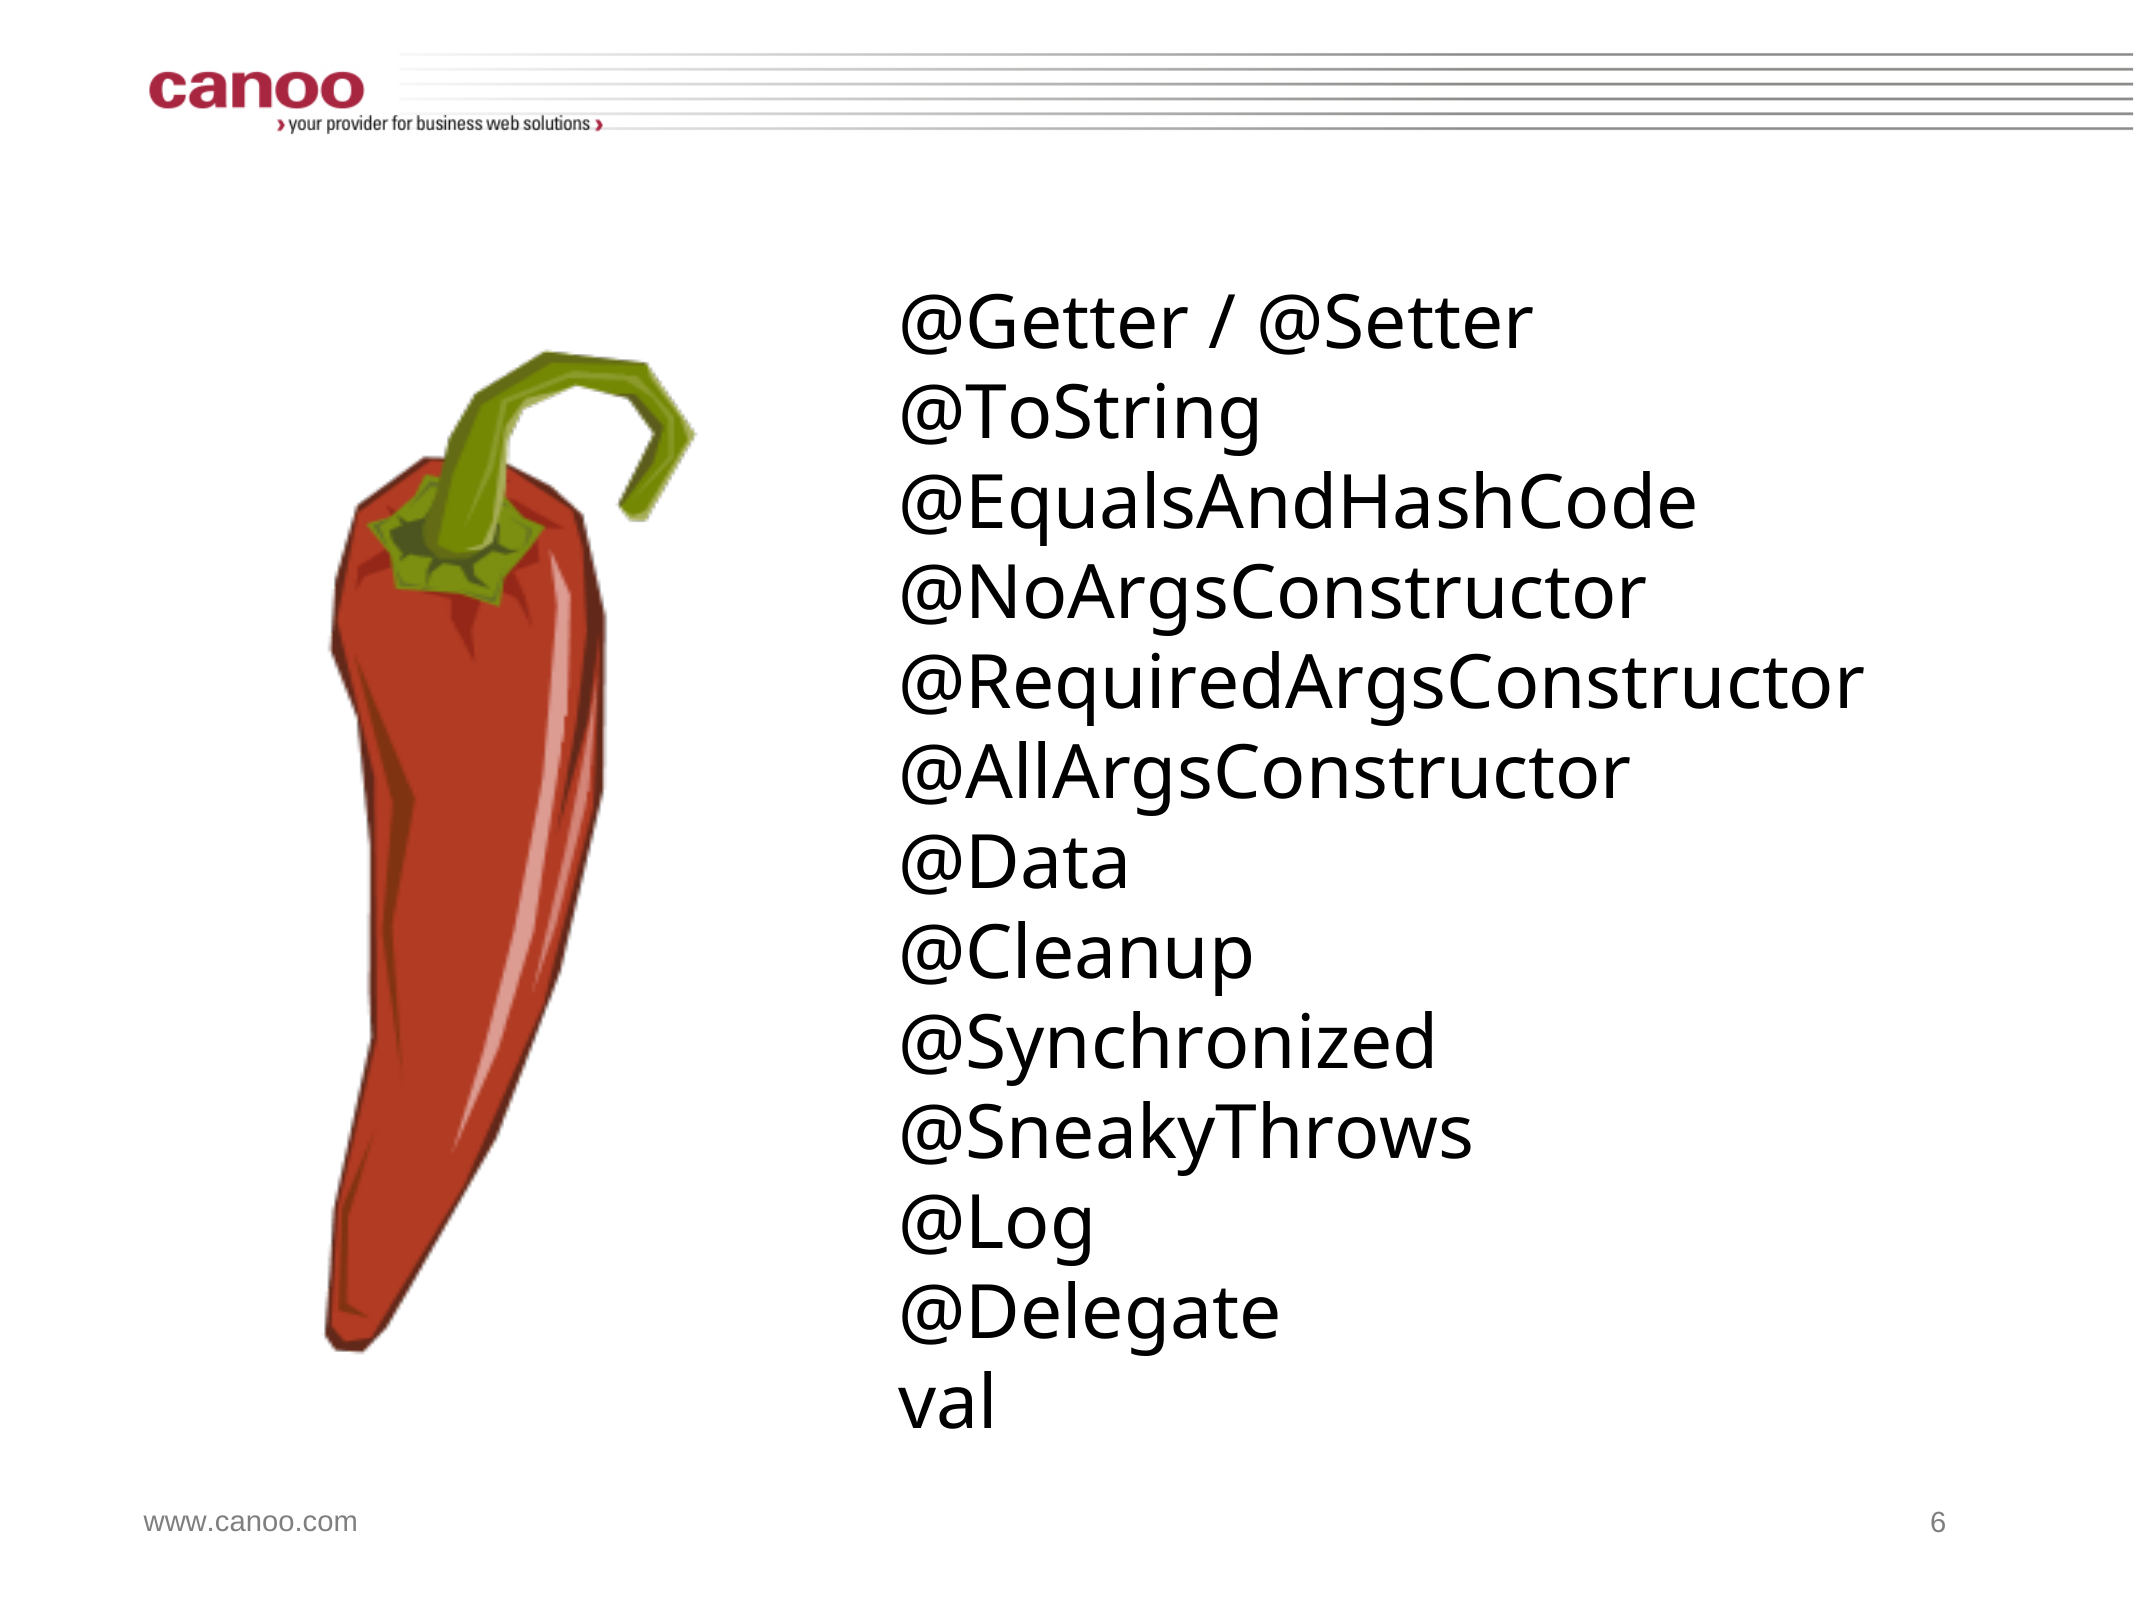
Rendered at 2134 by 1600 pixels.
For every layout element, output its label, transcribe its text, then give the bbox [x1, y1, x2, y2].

text_box <number> [1912, 1495, 1965, 1546]
picture [0, 21, 2134, 188]
text_box @Getter / @Setter @ToString @EqualsAndHashCode @NoArgsConstructor @RequiredArgsConstructor @AllArgsConstructor @Data @Cleanup @Synchronized @SneakyThrows @Log @Delegate val [883, 266, 1959, 1452]
picture [278, 327, 743, 1379]
